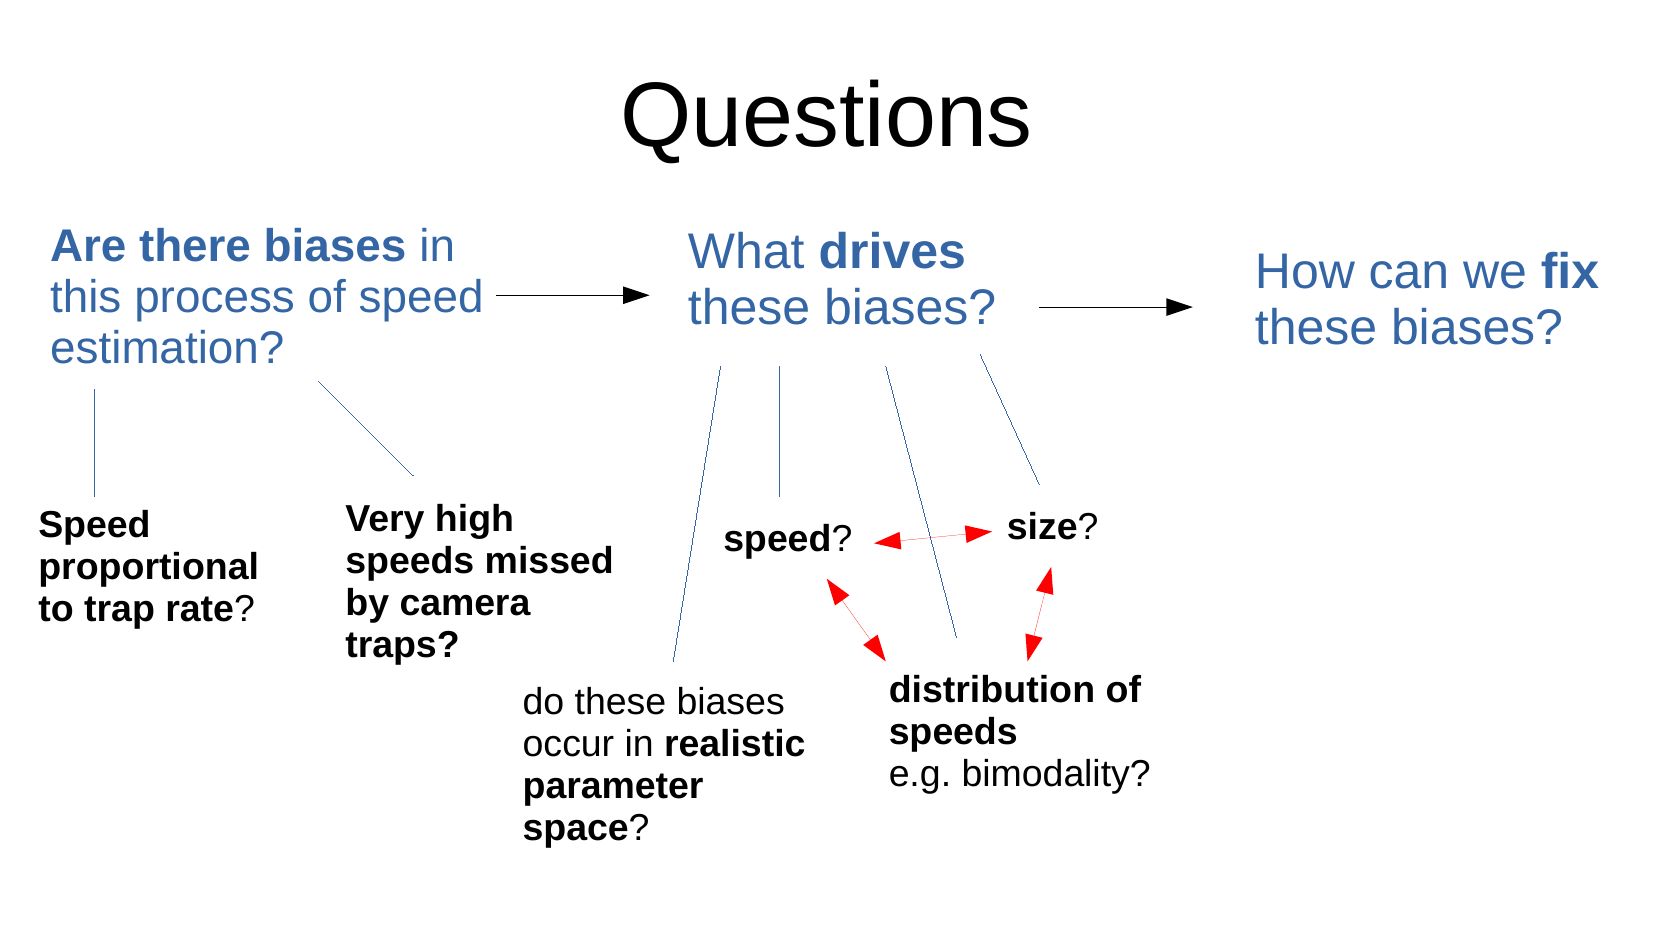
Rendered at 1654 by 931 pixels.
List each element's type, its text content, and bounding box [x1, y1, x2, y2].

text_box Are there biases in this process of speed estimation? [35, 212, 508, 382]
text_box What drives these biases? [673, 216, 1040, 343]
text_box How can we fix these biases? [1240, 236, 1630, 419]
text_box distribution of speeds e.g. bimodality? [874, 661, 1182, 845]
text_box Very high speeds missed by camera traps? [330, 490, 638, 674]
text_box do these biases occur in realistic parameter space? [507, 672, 839, 898]
title Questions [82, 37, 1571, 193]
text_box Speed proportional to trap rate? [23, 496, 308, 679]
text_box size? [992, 498, 1229, 556]
text_box speed? [708, 510, 945, 567]
